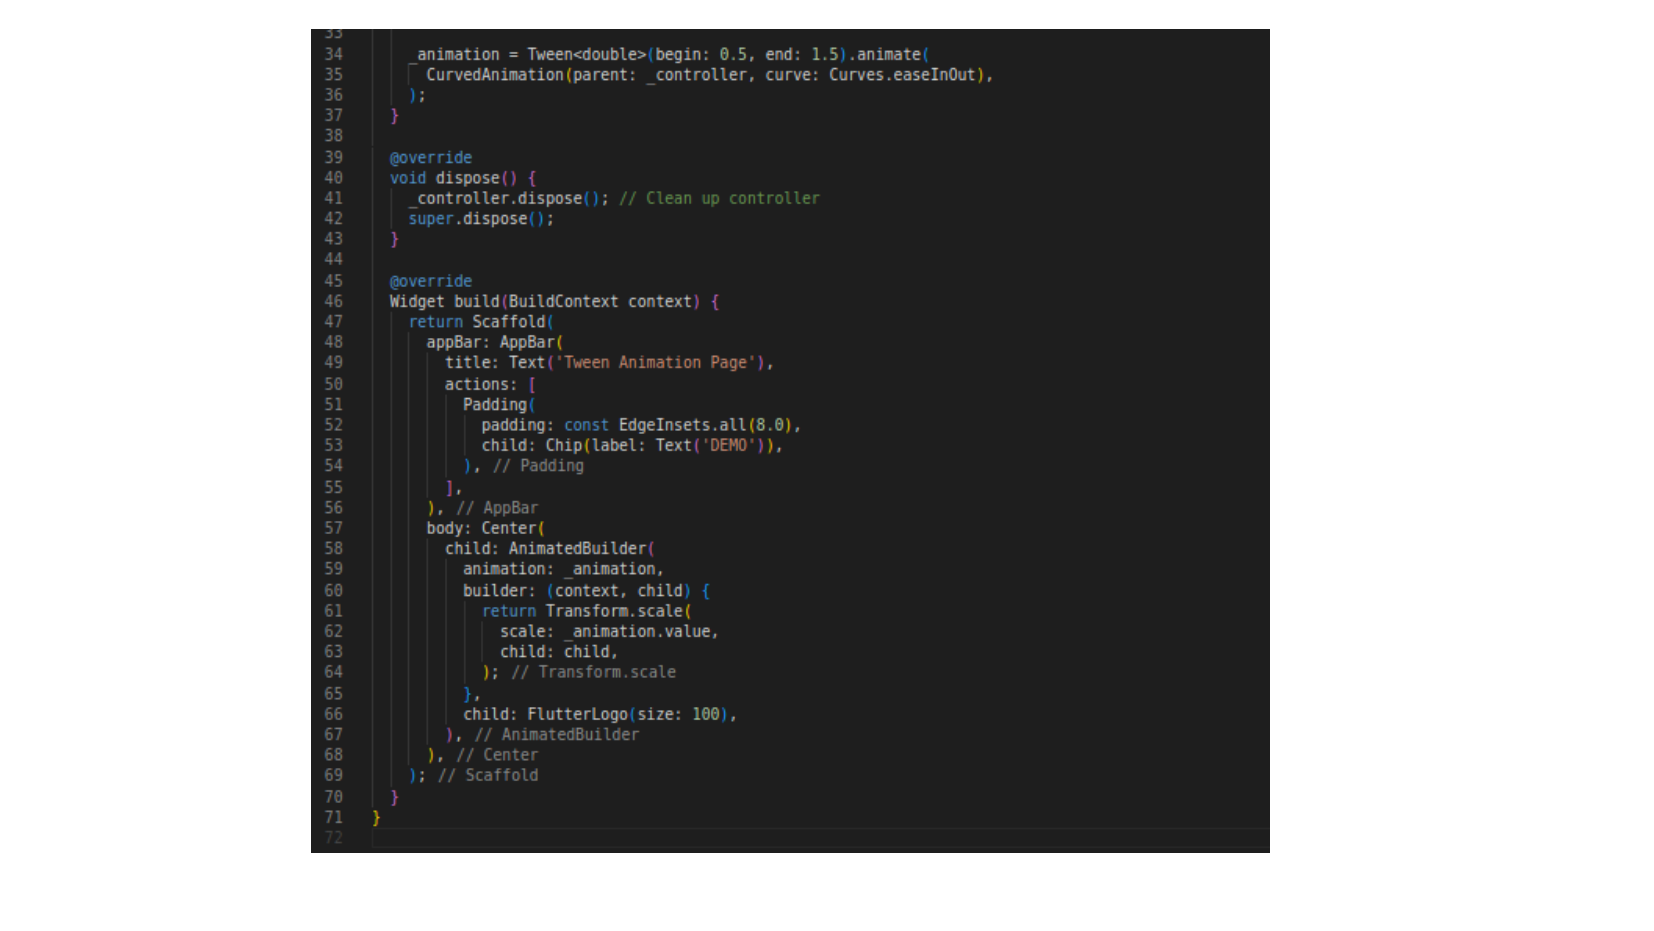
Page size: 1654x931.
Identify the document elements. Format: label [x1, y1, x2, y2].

picture [311, 29, 1270, 853]
